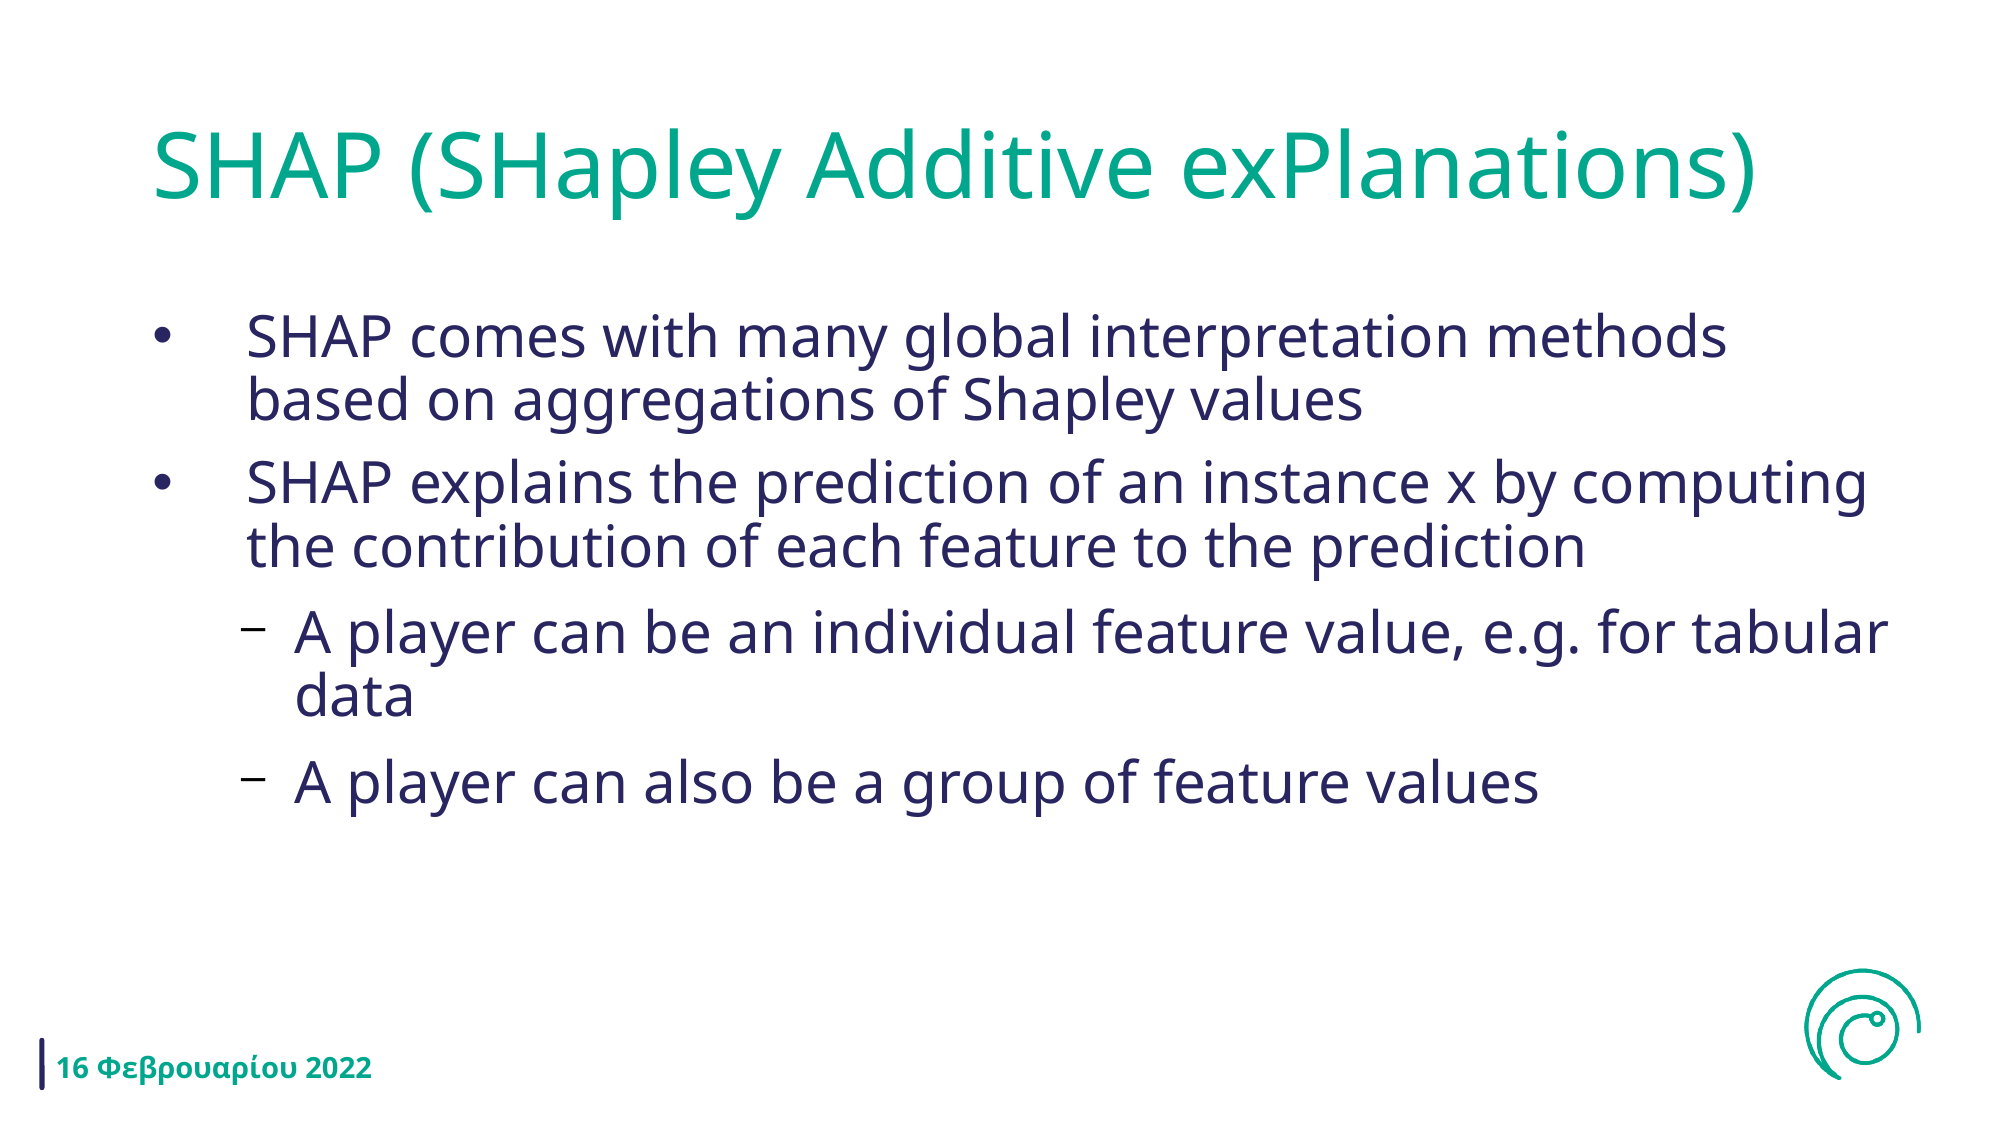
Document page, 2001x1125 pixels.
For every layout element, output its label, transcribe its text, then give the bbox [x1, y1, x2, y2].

list SHAP comes with many global interpretation methods based on aggregations of Shapley values SHAP explains the prediction of an instance x by computing the contribution of each feature to the prediction A player can be an individual feature value, e.g. for tabular data A player can also be a group of feature values [137, 299, 1910, 1014]
title SHAP (SHapley Additive exPlanations) [137, 59, 1921, 278]
picture [1804, 968, 1921, 1080]
